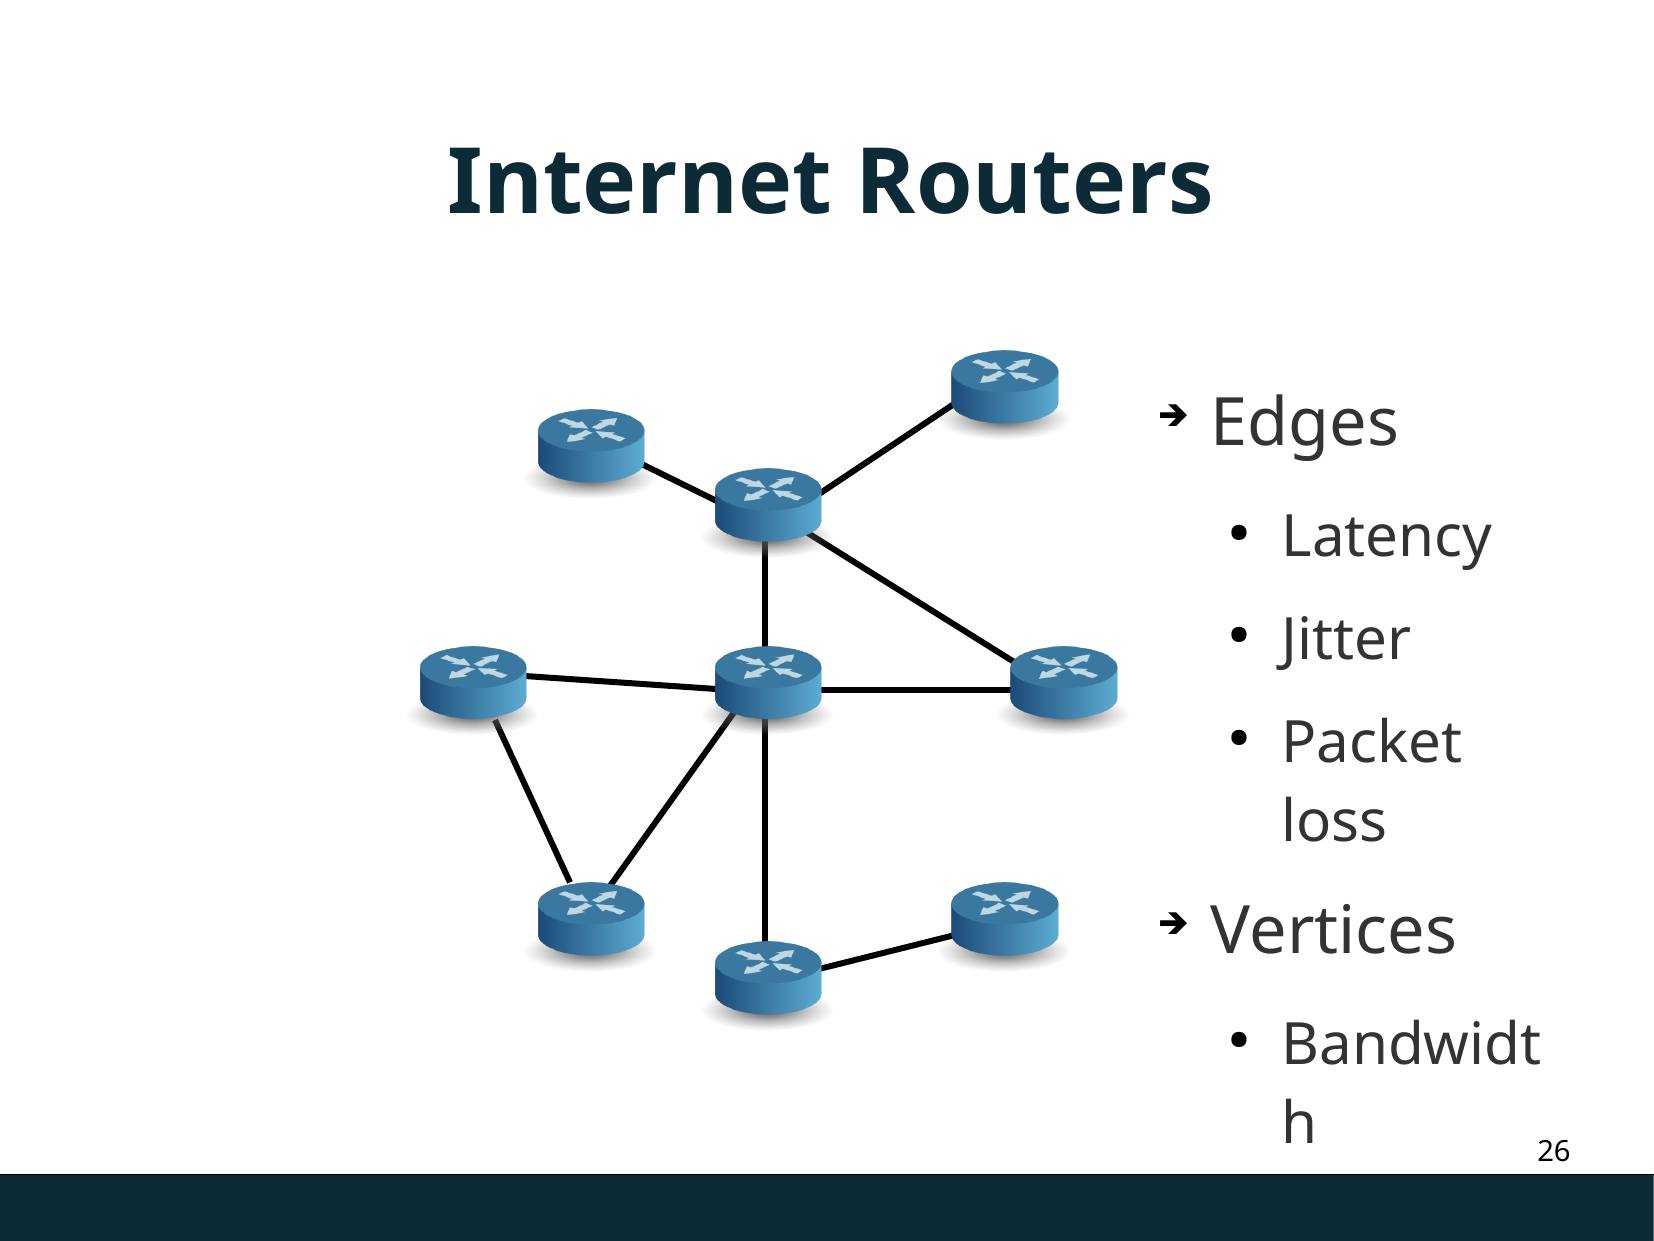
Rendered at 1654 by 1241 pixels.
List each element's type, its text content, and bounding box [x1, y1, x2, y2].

title Internet Routers [86, 74, 1575, 282]
picture [995, 646, 1130, 736]
picture [700, 468, 834, 558]
picture [936, 882, 1071, 972]
picture [700, 646, 834, 736]
picture [936, 350, 1071, 440]
picture [405, 646, 539, 736]
picture [523, 882, 657, 972]
picture [523, 409, 657, 499]
picture [700, 941, 834, 1031]
list Edges Latency Jitter Packet loss Vertices Bandwidth [1140, 374, 1572, 1021]
